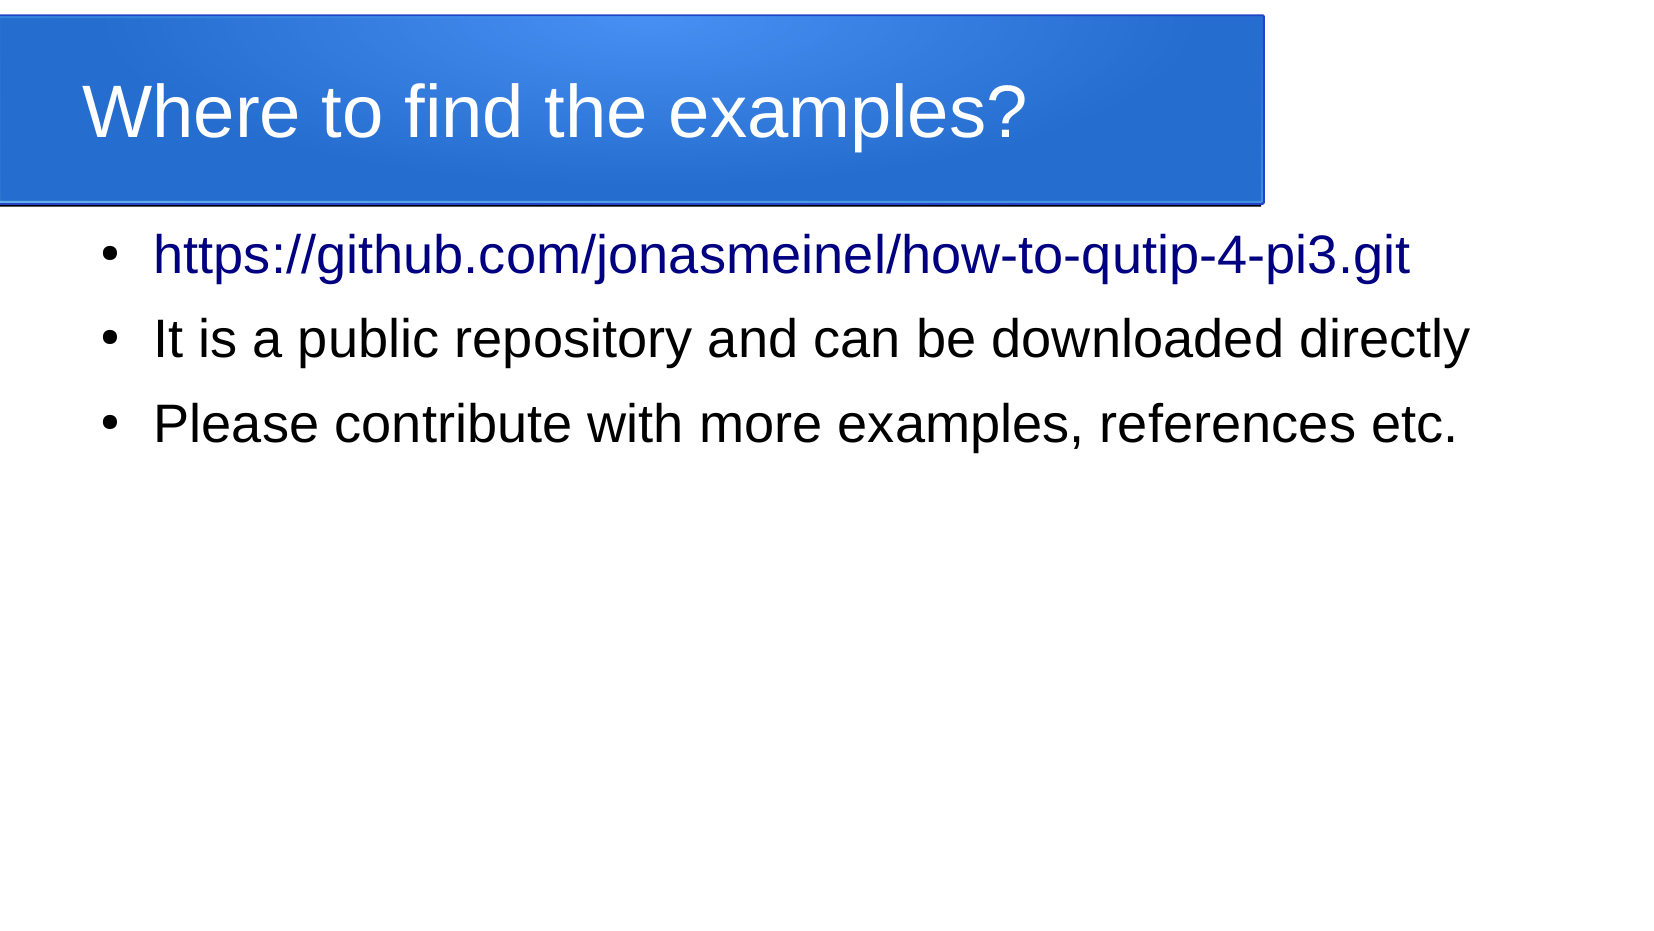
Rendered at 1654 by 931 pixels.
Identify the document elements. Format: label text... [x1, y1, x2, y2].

list https://github.com/jonasmeinel/how-to-qutip-4-pi3.git It is a public repository and can be downloaded directly Please contribute with more examples, references etc. [82, 224, 1571, 764]
title Where to find the examples? [82, 35, 1235, 189]
